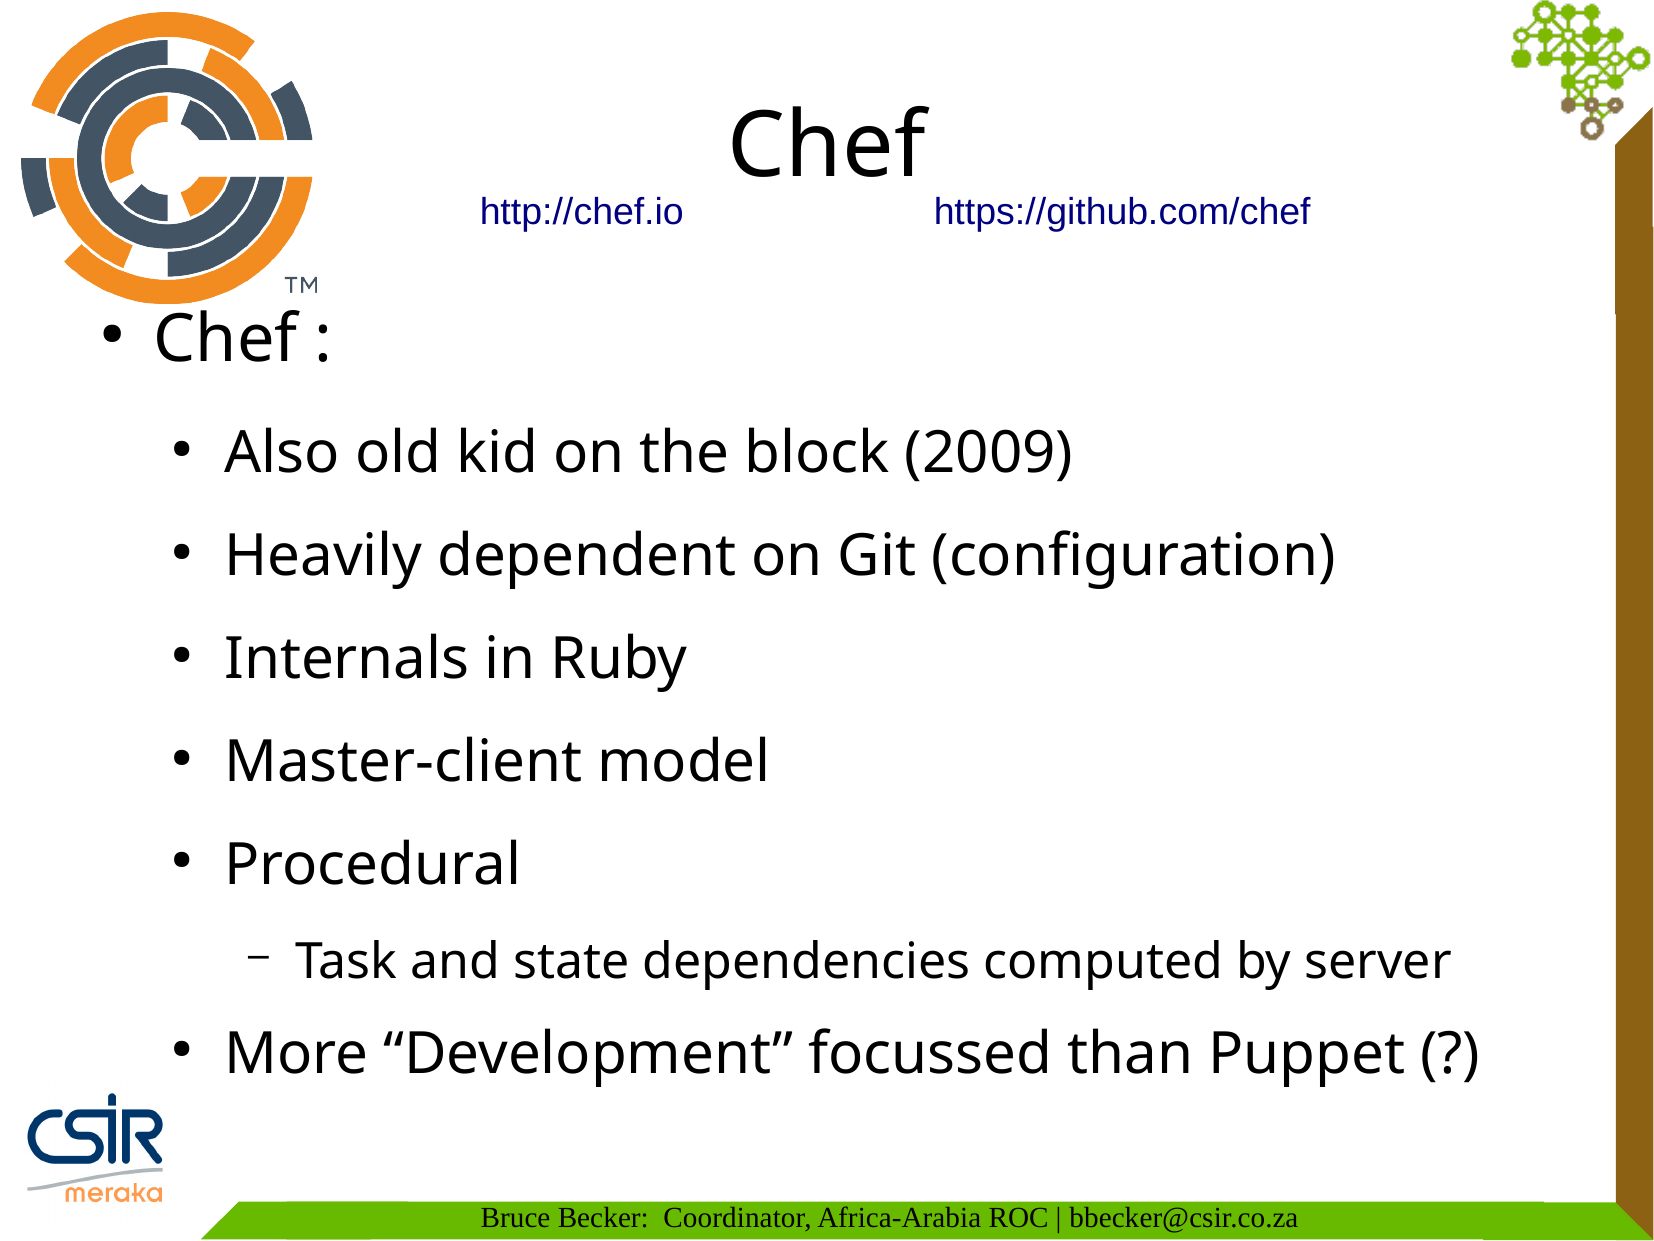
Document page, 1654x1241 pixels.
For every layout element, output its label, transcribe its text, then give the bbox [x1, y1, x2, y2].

picture [21, 12, 317, 305]
picture [12, 1074, 178, 1225]
title Chef [317, 37, 1571, 245]
text_box http://chef.io [465, 183, 706, 241]
list Chef : Also old kid on the block (2009) Heavily dependent on Git (configuration) Internals in Ruby Master-client model Procedural Task and state dependencies computed by server More “Development” focussed than Puppet (?) [82, 290, 1571, 1010]
picture [1503, 0, 1654, 144]
text_box https://github.com/chef [919, 183, 1340, 241]
